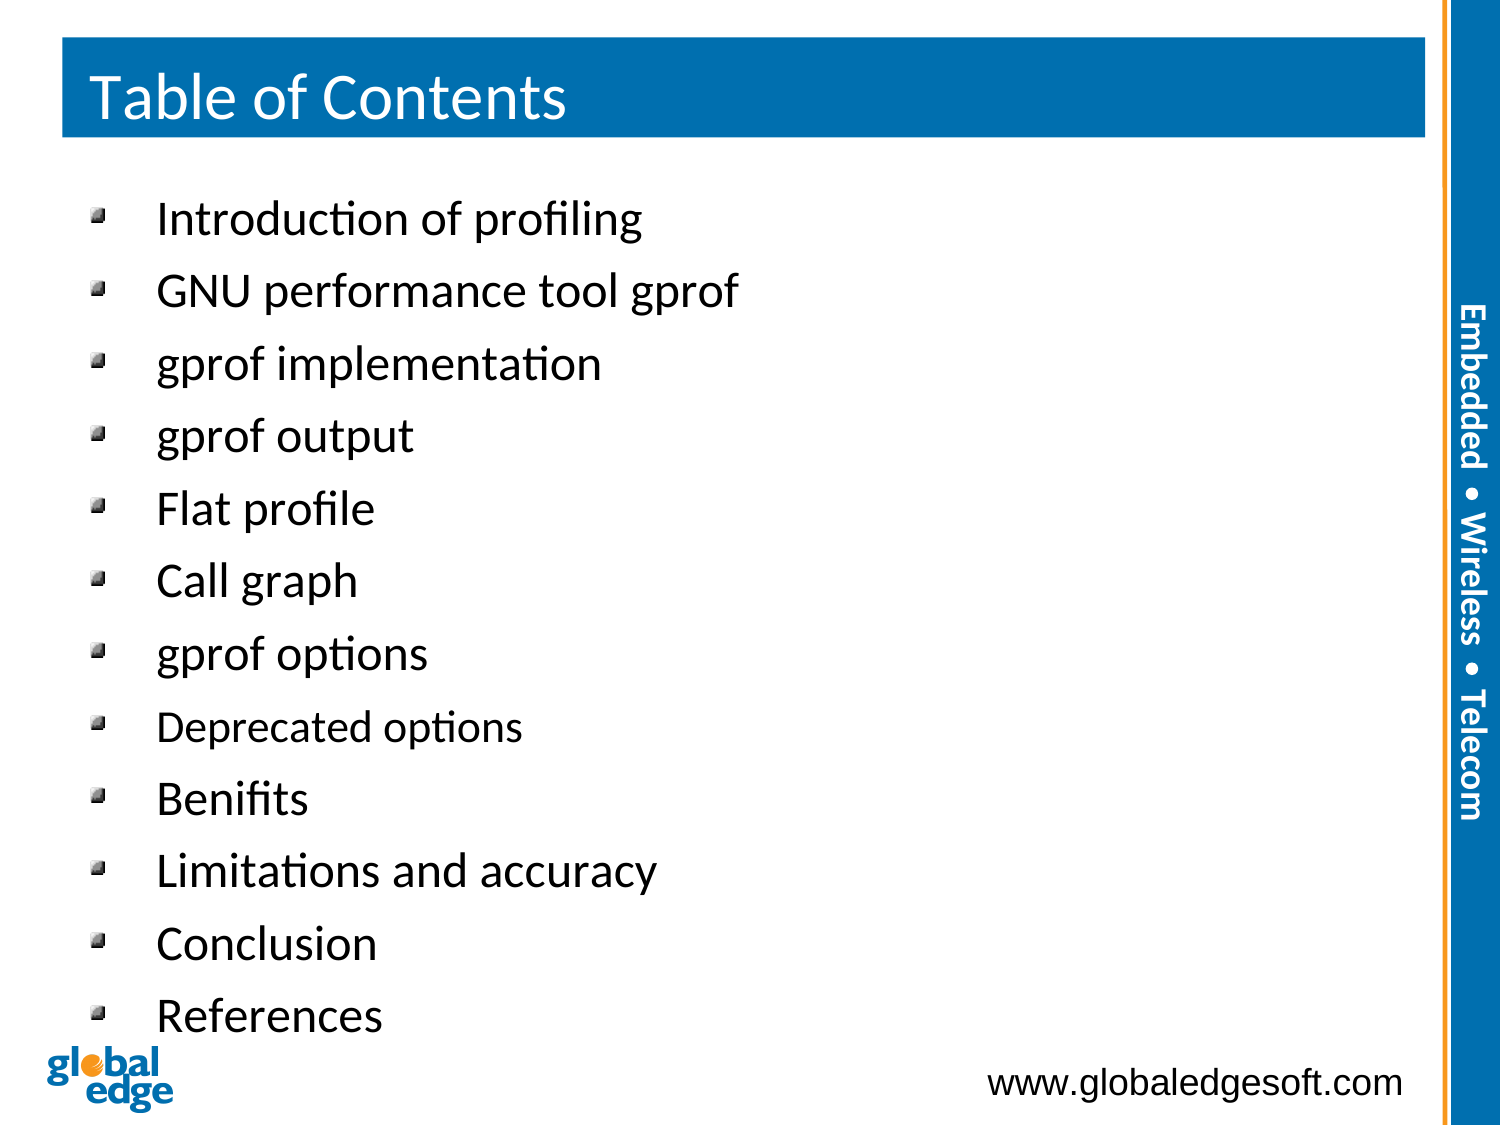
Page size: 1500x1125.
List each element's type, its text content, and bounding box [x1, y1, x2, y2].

title Table of Contents [75, 45, 1426, 177]
list Introduction of profiling GNU performance tool gprof gprof implementation gprof output Flat profile Call graph gprof options Deprecated options Benifits Limitations and accuracy Conclusion References [75, 177, 1426, 1051]
picture [34, 1034, 185, 1125]
